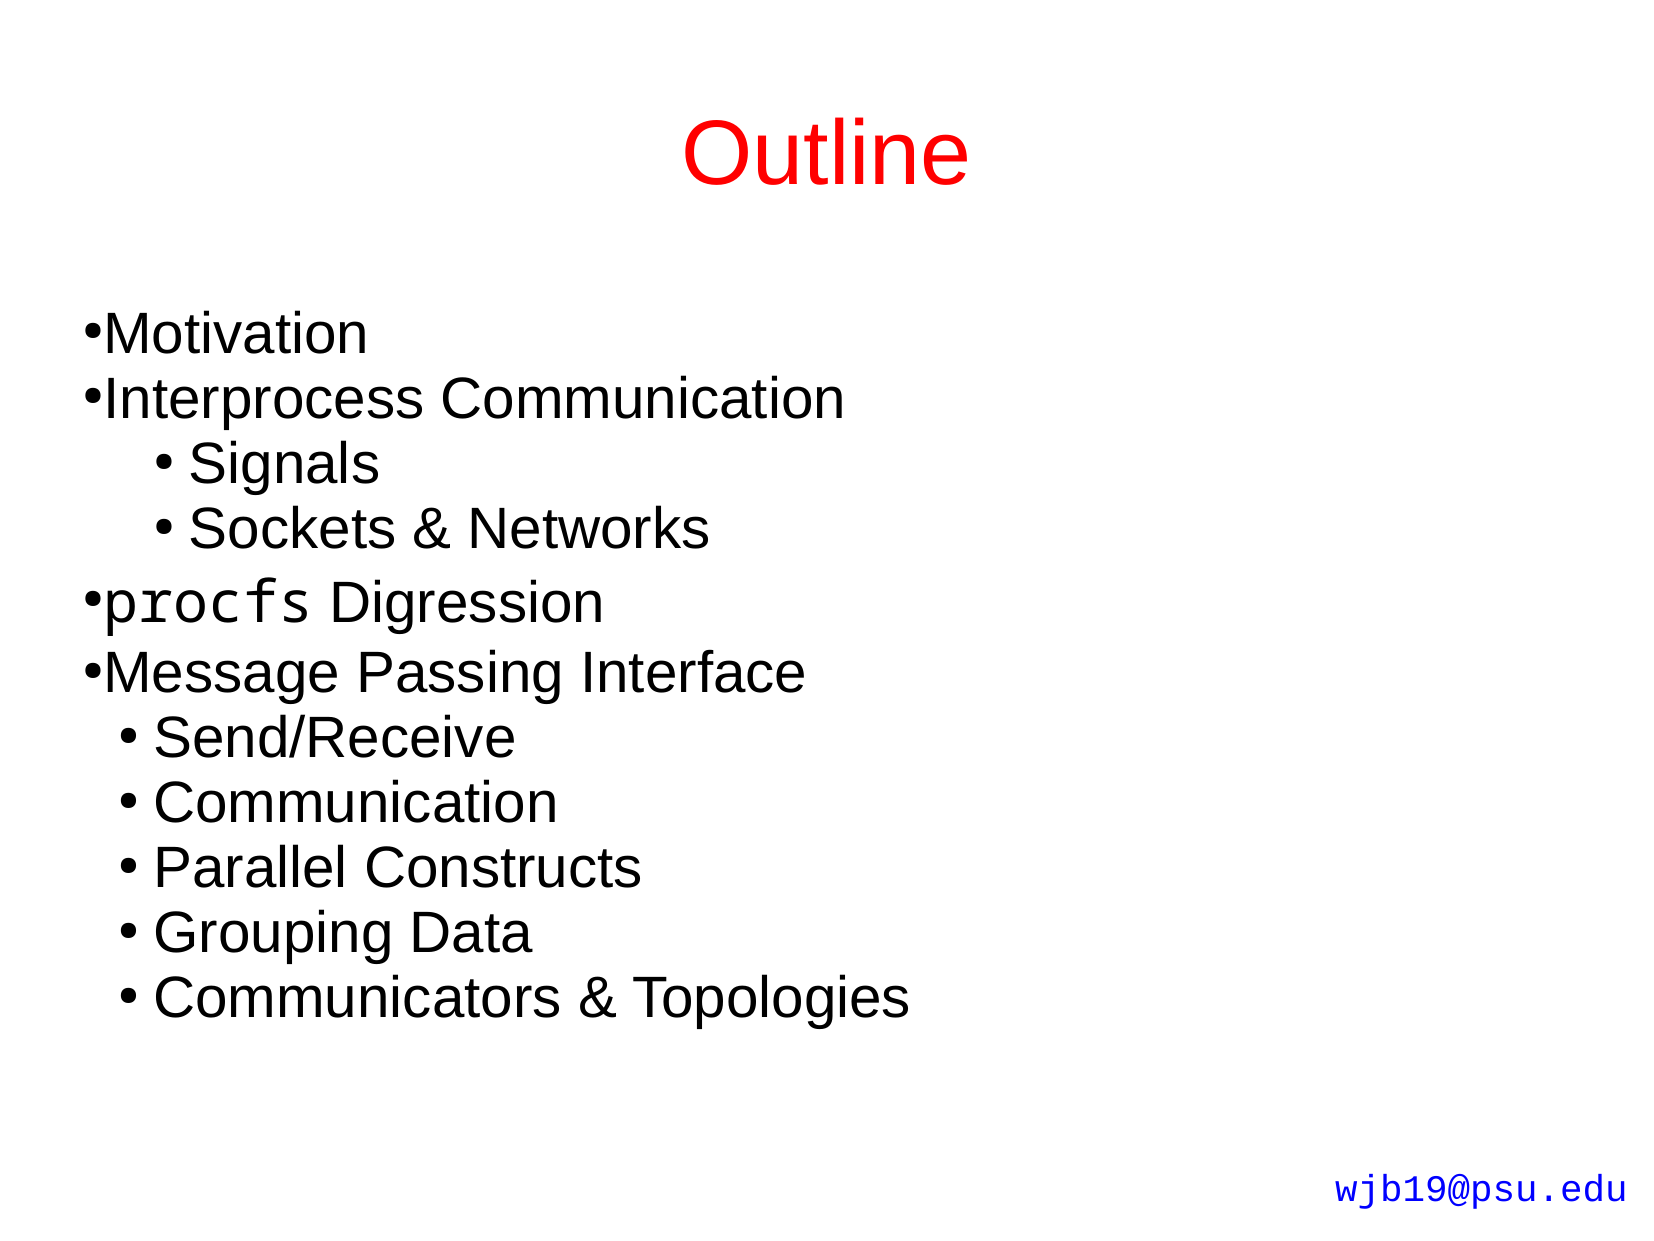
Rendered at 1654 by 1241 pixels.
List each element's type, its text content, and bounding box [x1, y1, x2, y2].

text_box wjb19@psu.edu [1320, 1162, 1643, 1220]
subtitle Motivation Interprocess Communication Signals Sockets & Networks procfs Digression Message Passing Interface Send/Receive Communication Parallel Constructs Grouping Data Communicators & Topologies [82, 305, 1571, 1165]
title Outline [82, 49, 1571, 257]
